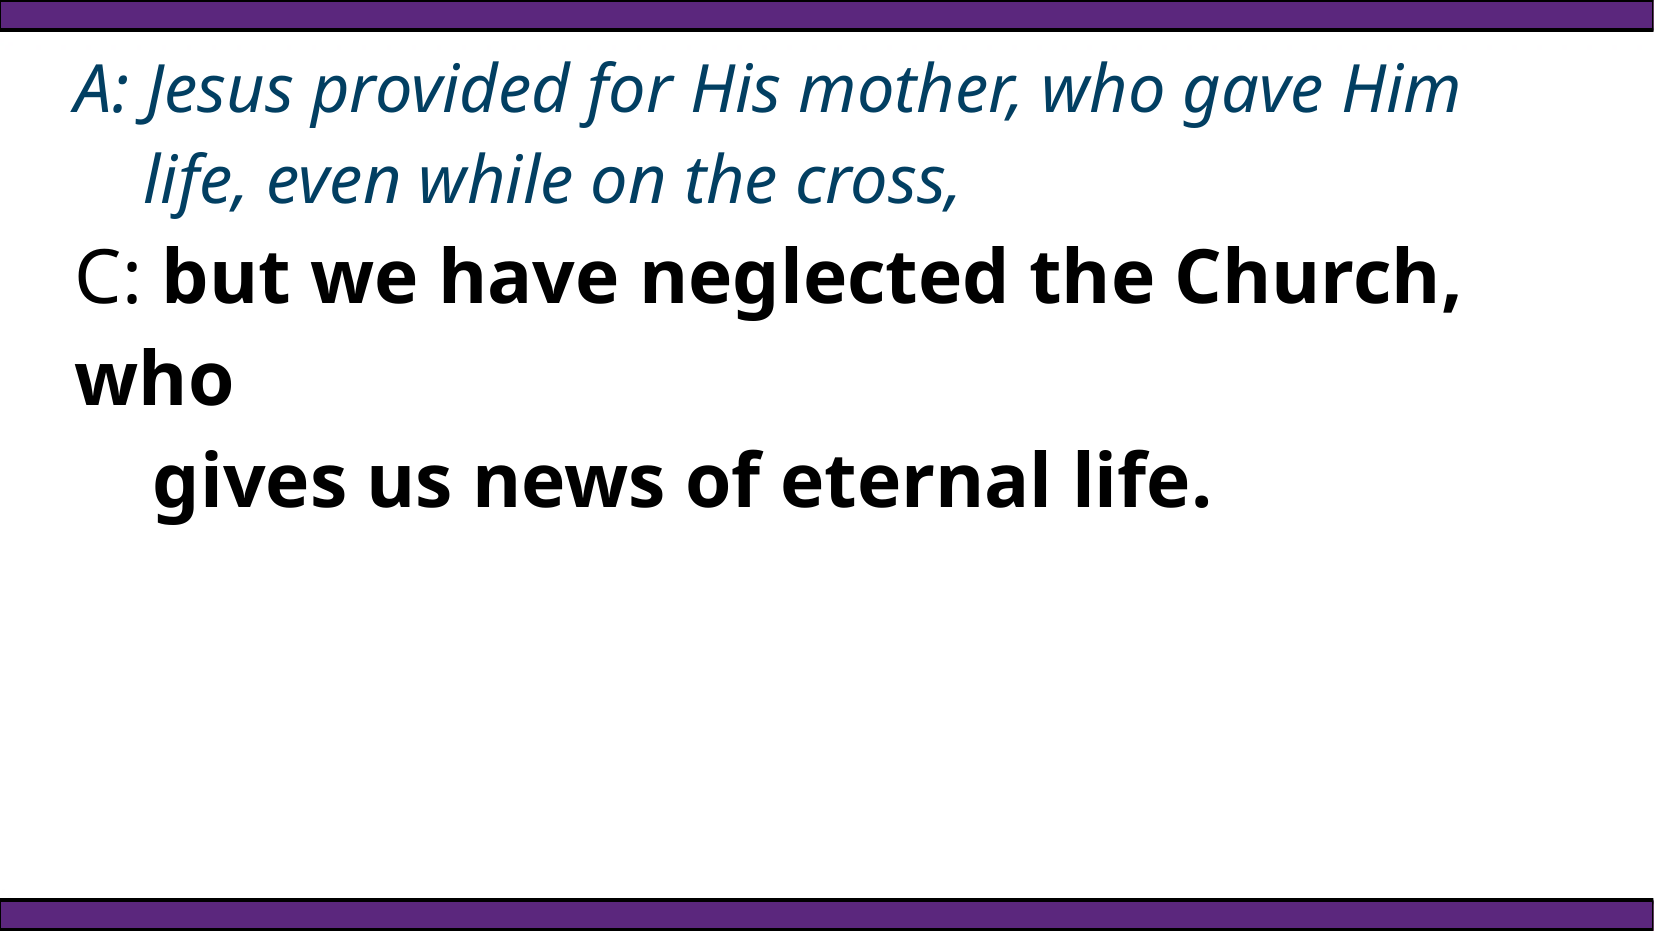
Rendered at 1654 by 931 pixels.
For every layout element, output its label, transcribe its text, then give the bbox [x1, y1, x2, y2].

text_box A: Jesus provided for His mother, who gave Him life, even while on the cross, C: but we have neglected the Church, who gives us news of eternal life. [60, 34, 1606, 427]
text_box [0, 0, 1654, 31]
text_box [0, 900, 1654, 931]
picture [0, 31, 1654, 900]
